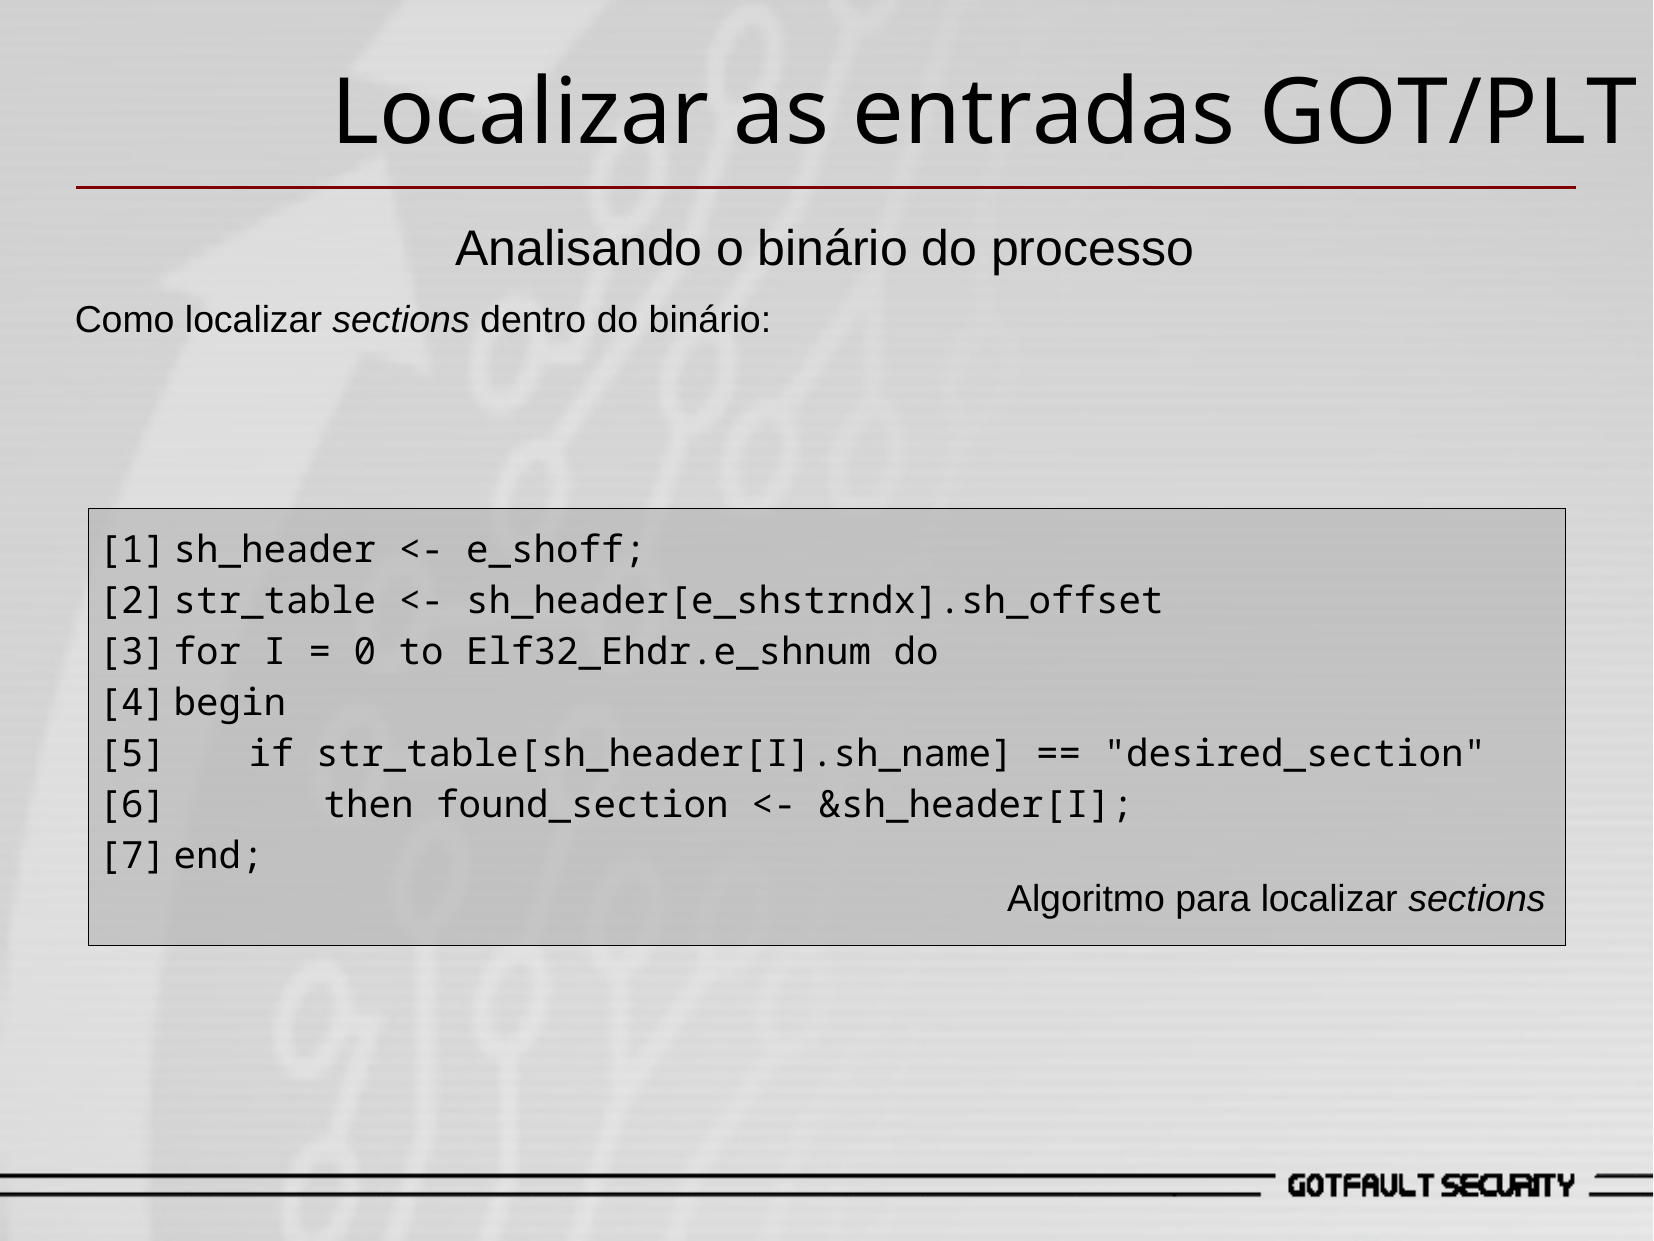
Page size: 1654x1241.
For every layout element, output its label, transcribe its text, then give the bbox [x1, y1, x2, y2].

picture [0, 0, 1654, 1241]
text_box Localizar as entradas GOT/PLT [15, 37, 1653, 196]
text_box Analisando o binário do processo [52, 213, 1598, 291]
text_box Como localizar sections dentro do binário: [60, 291, 833, 354]
text_box Algoritmo para localizar sections [996, 874, 1612, 929]
text_box [1] sh_header <- e_shoff; [2] str_table <- sh_header[e_shstrndx].sh_offset [3] for I = 0 to Elf32_Ehdr.e_shnum do [4] begin [5] if str_table[sh_header[I].sh_name] == "desired_section" [6] then found_section <- &sh_header[I]; [7] end; [88, 508, 1566, 946]
